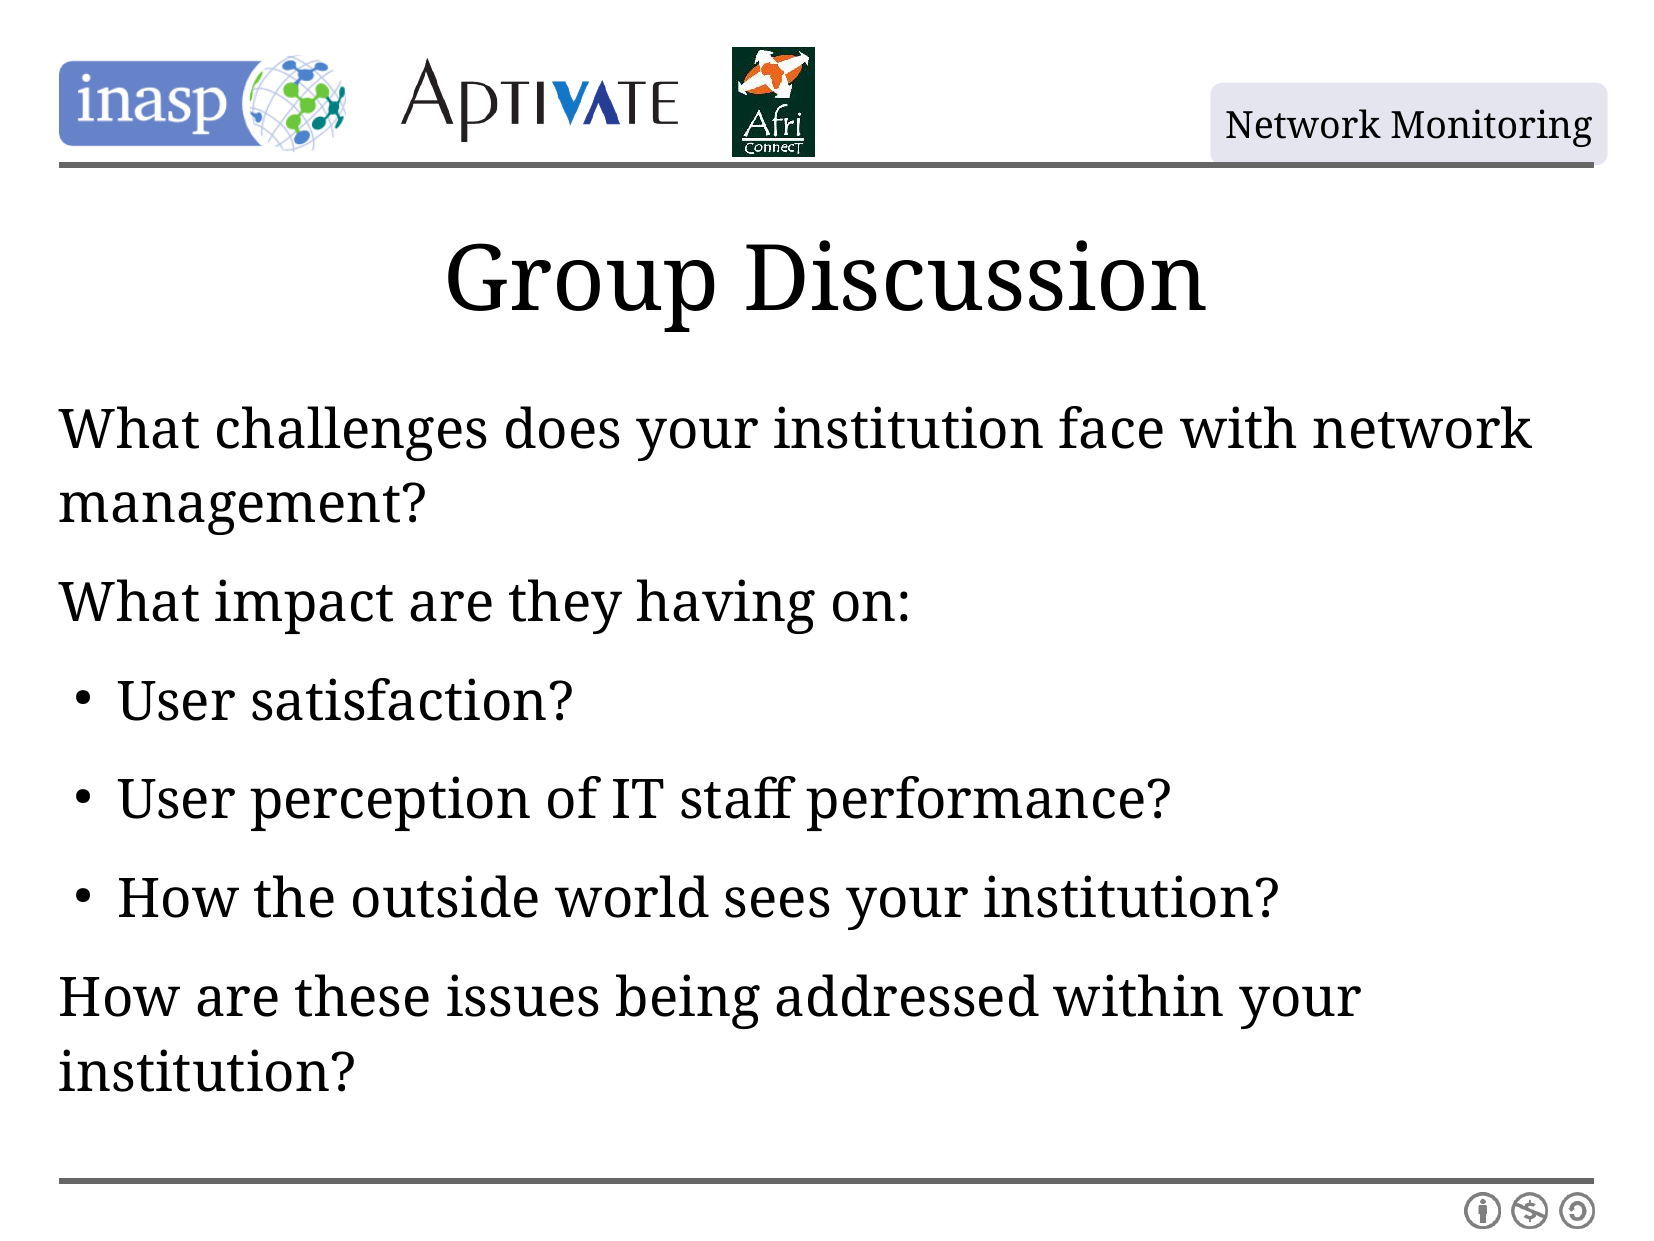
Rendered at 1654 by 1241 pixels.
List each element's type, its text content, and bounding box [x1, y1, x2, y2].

picture [1559, 1192, 1595, 1229]
picture [732, 47, 815, 157]
picture [1464, 1192, 1501, 1229]
picture [1511, 1192, 1548, 1229]
list What challenges does your institution face with network management? What impact are they having on: User satisfaction? User perception of IT staff performance? How the outside world sees your institution? How are these issues being addressed within your institution? [59, 389, 1595, 1109]
title Group Discussion [59, 212, 1595, 343]
picture [59, 47, 355, 160]
picture [401, 58, 678, 142]
